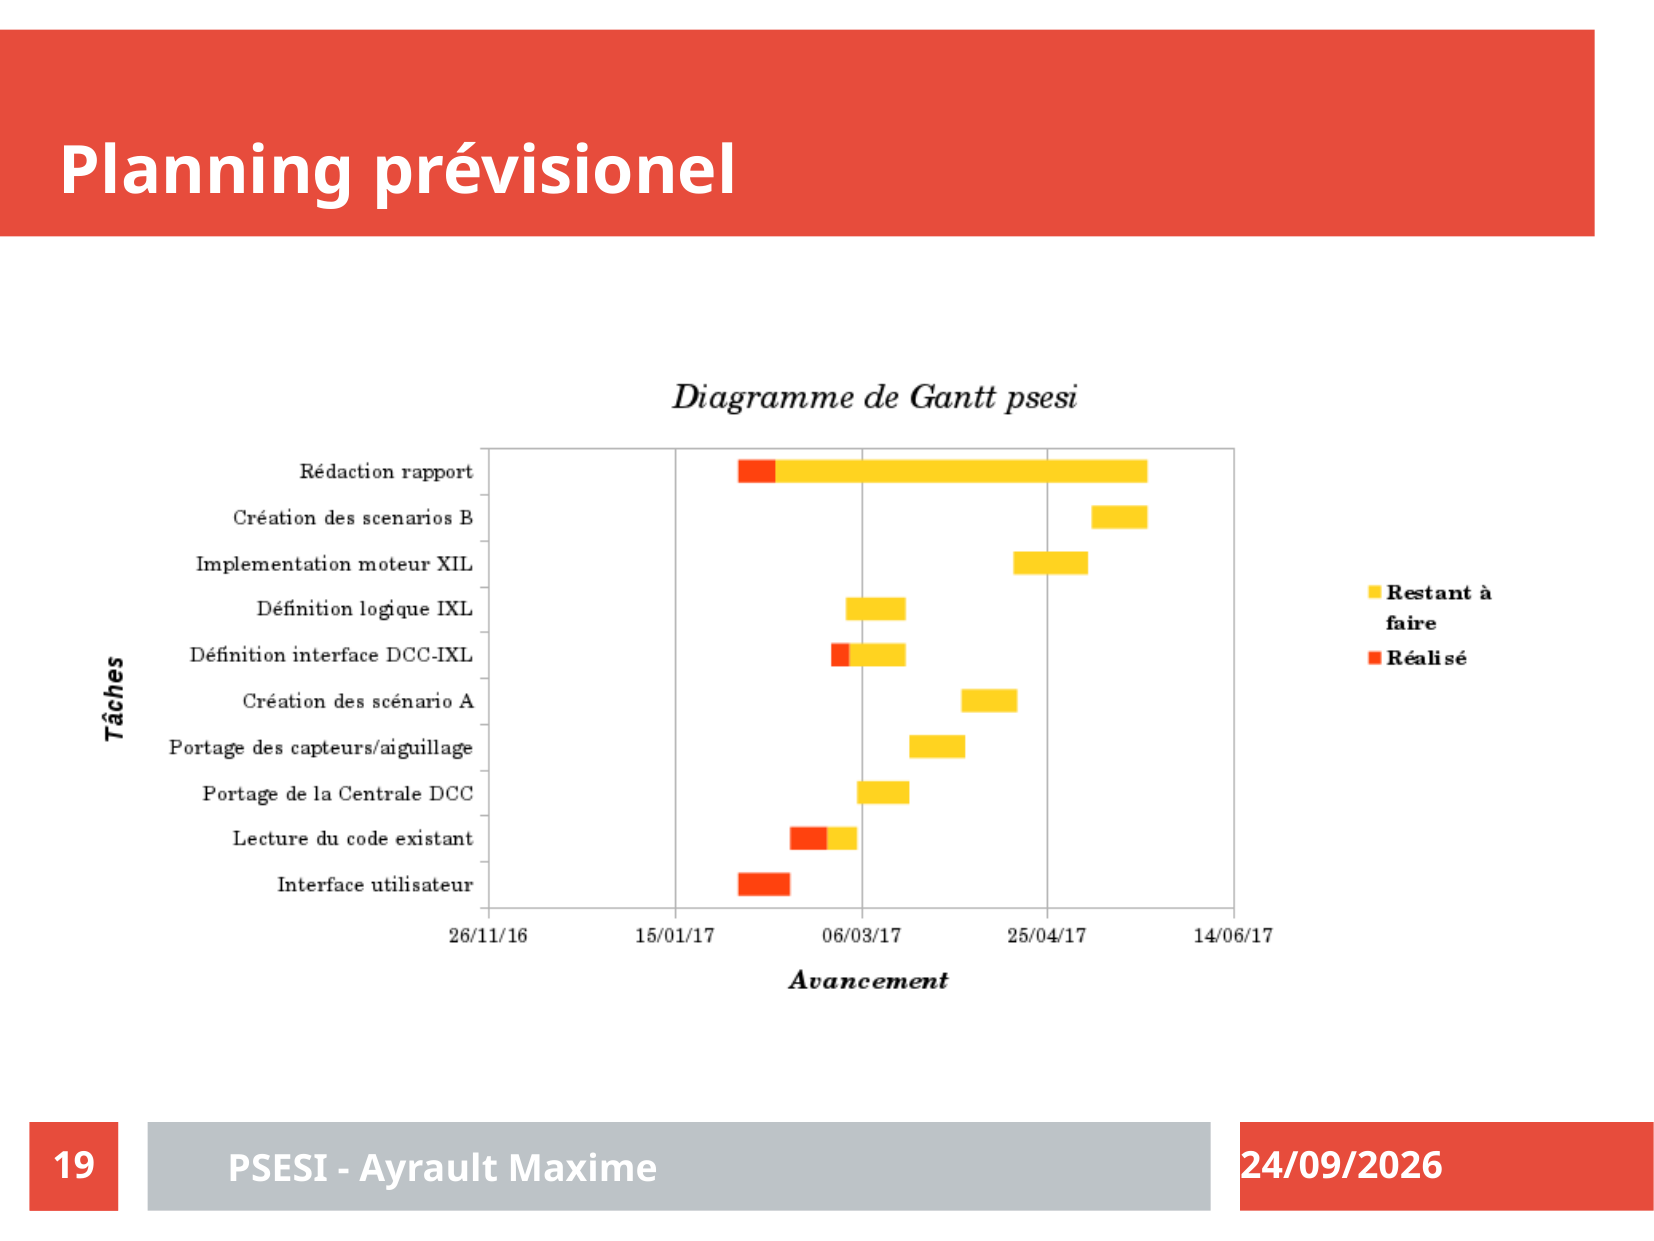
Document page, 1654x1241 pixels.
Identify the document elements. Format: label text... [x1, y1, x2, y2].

title Planning prévisionel [59, 59, 1595, 207]
picture [0, 354, 1607, 1040]
text_box PSESI - Ayrault Maxime [177, 1122, 709, 1211]
text_box 07/03/2017 [1240, 1122, 1625, 1211]
text_box <number> [29, 1122, 119, 1211]
